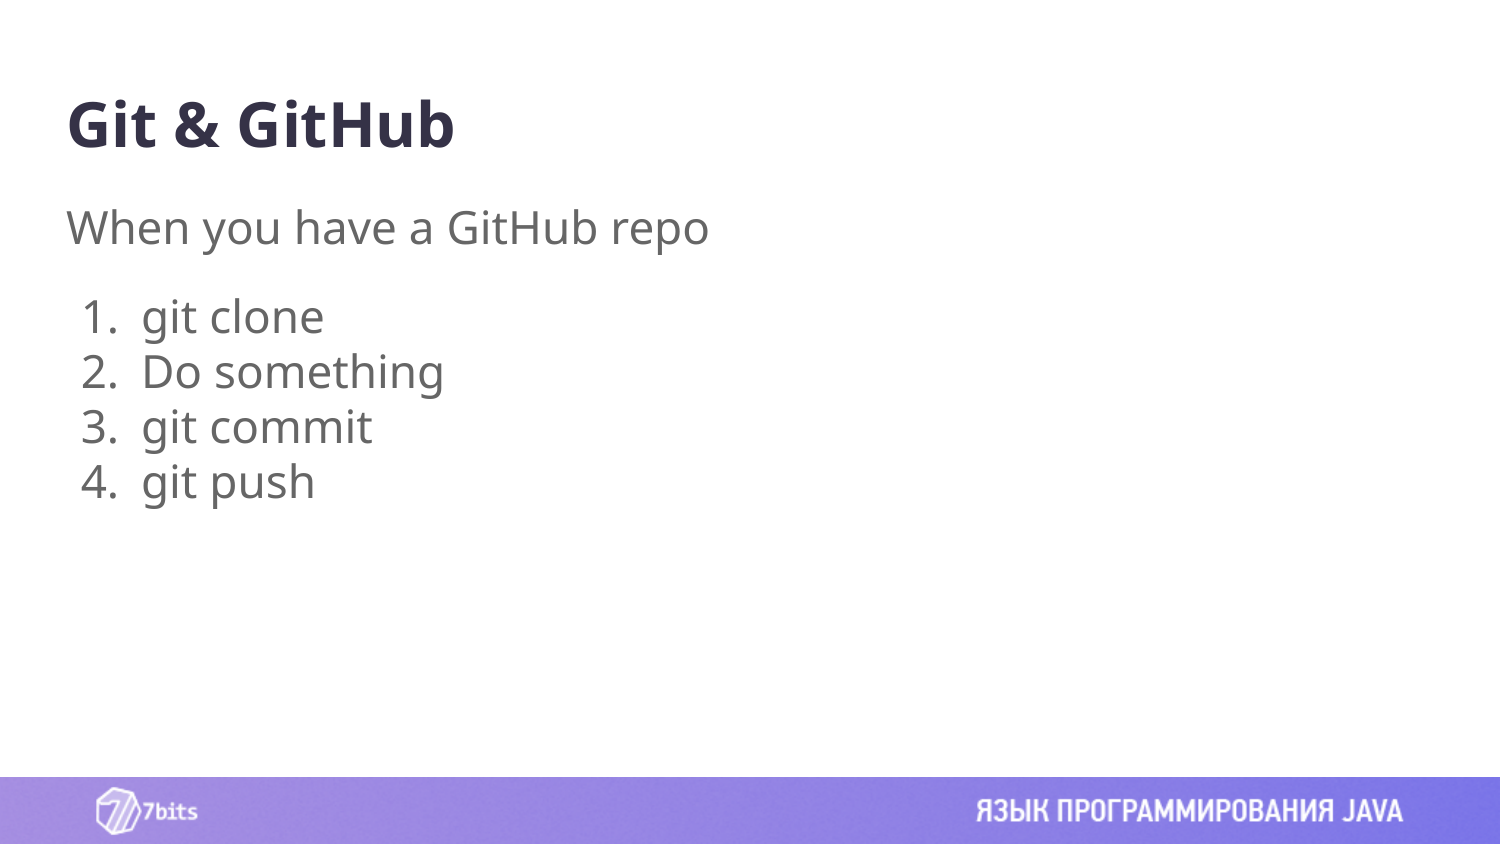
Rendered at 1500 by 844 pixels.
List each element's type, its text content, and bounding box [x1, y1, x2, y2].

picture [0, 777, 1500, 844]
list When you have a GitHub repo git clone Do something git commit git push [51, 184, 1449, 745]
title Git & GitHub [51, 69, 1449, 164]
